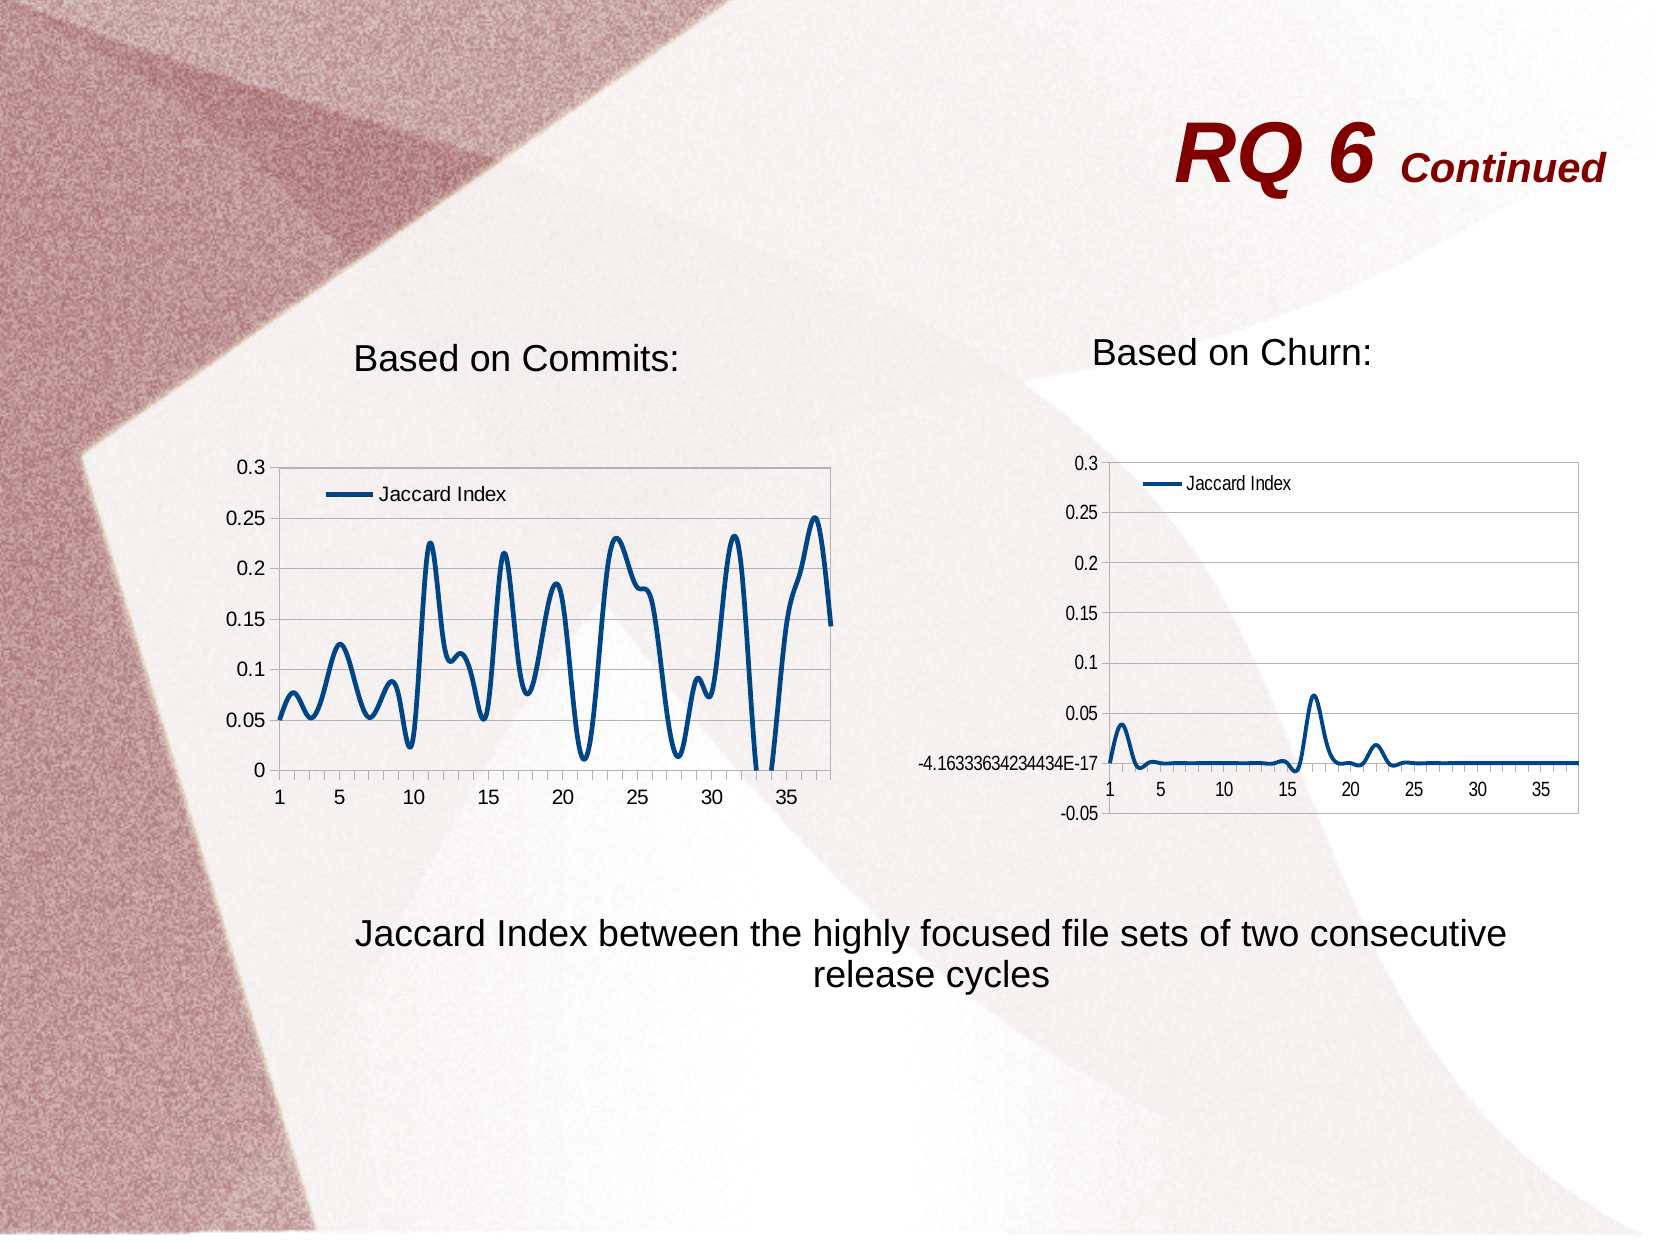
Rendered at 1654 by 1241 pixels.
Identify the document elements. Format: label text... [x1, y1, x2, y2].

chart [203, 415, 1643, 828]
title RQ 6 Continued [596, 49, 1607, 257]
text_box Based on Churn: [1077, 323, 1396, 381]
text_box Based on Commits: [338, 329, 721, 387]
picture [0, 0, 1654, 1241]
text_box Jaccard Index between the highly focused file sets of two consecutive release cycles [315, 904, 1548, 1004]
